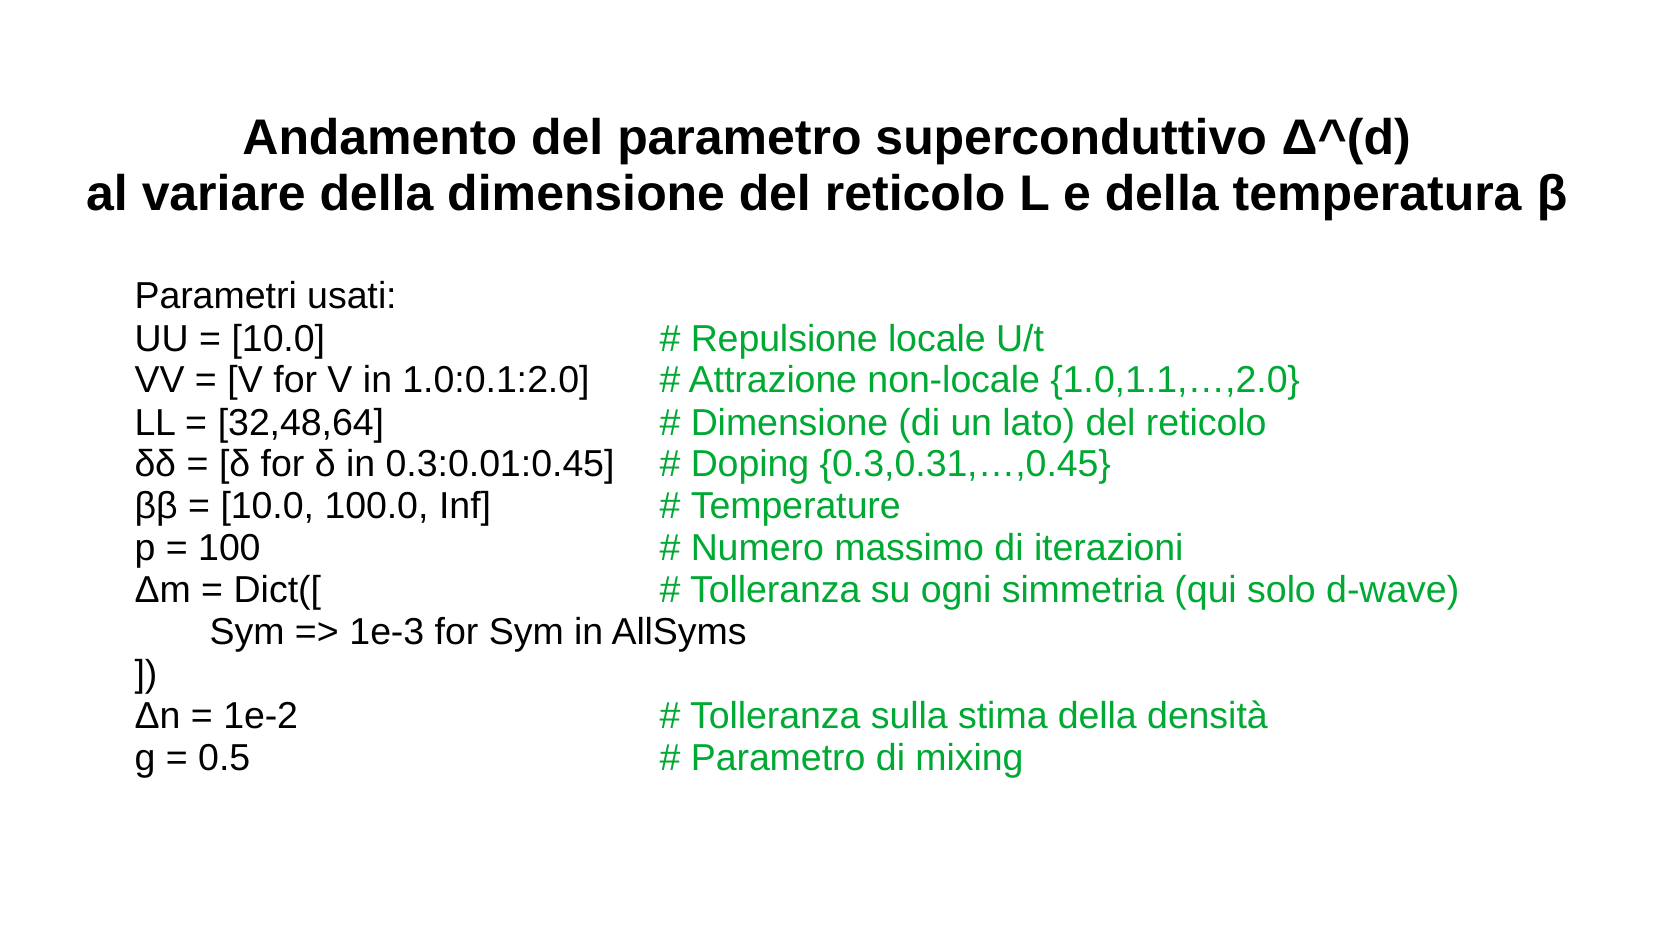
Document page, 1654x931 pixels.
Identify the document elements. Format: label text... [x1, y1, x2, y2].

text_box Andamento del parametro superconduttivo Δ^(d) al variare della dimensione del reticolo L e della temperatura β [71, 101, 1583, 229]
text_box Parametri usati: UU = [10.0] # Repulsione locale U/t VV = [V for V in 1.0:0.1:2.0] # Attrazione non-locale {1.0,1.1,…,2.0} LL = [32,48,64] # Dimensione (di un lato) del reticolo δδ = [δ for δ in 0.3:0.01:0.45] # Doping {0.3,0.31,…,0.45} ββ = [10.0, 100.0, Inf] # Temperature p = 100 # Numero massimo di iterazioni Δm = Dict([ # Tolleranza su ogni simmetria (qui solo d-wave) Sym => 1e-3 for Sym in AllSyms ]) Δn = 1e-2 # Tolleranza sulla stima della densità g = 0.5 # Parametro di mixing [119, 267, 1534, 829]
